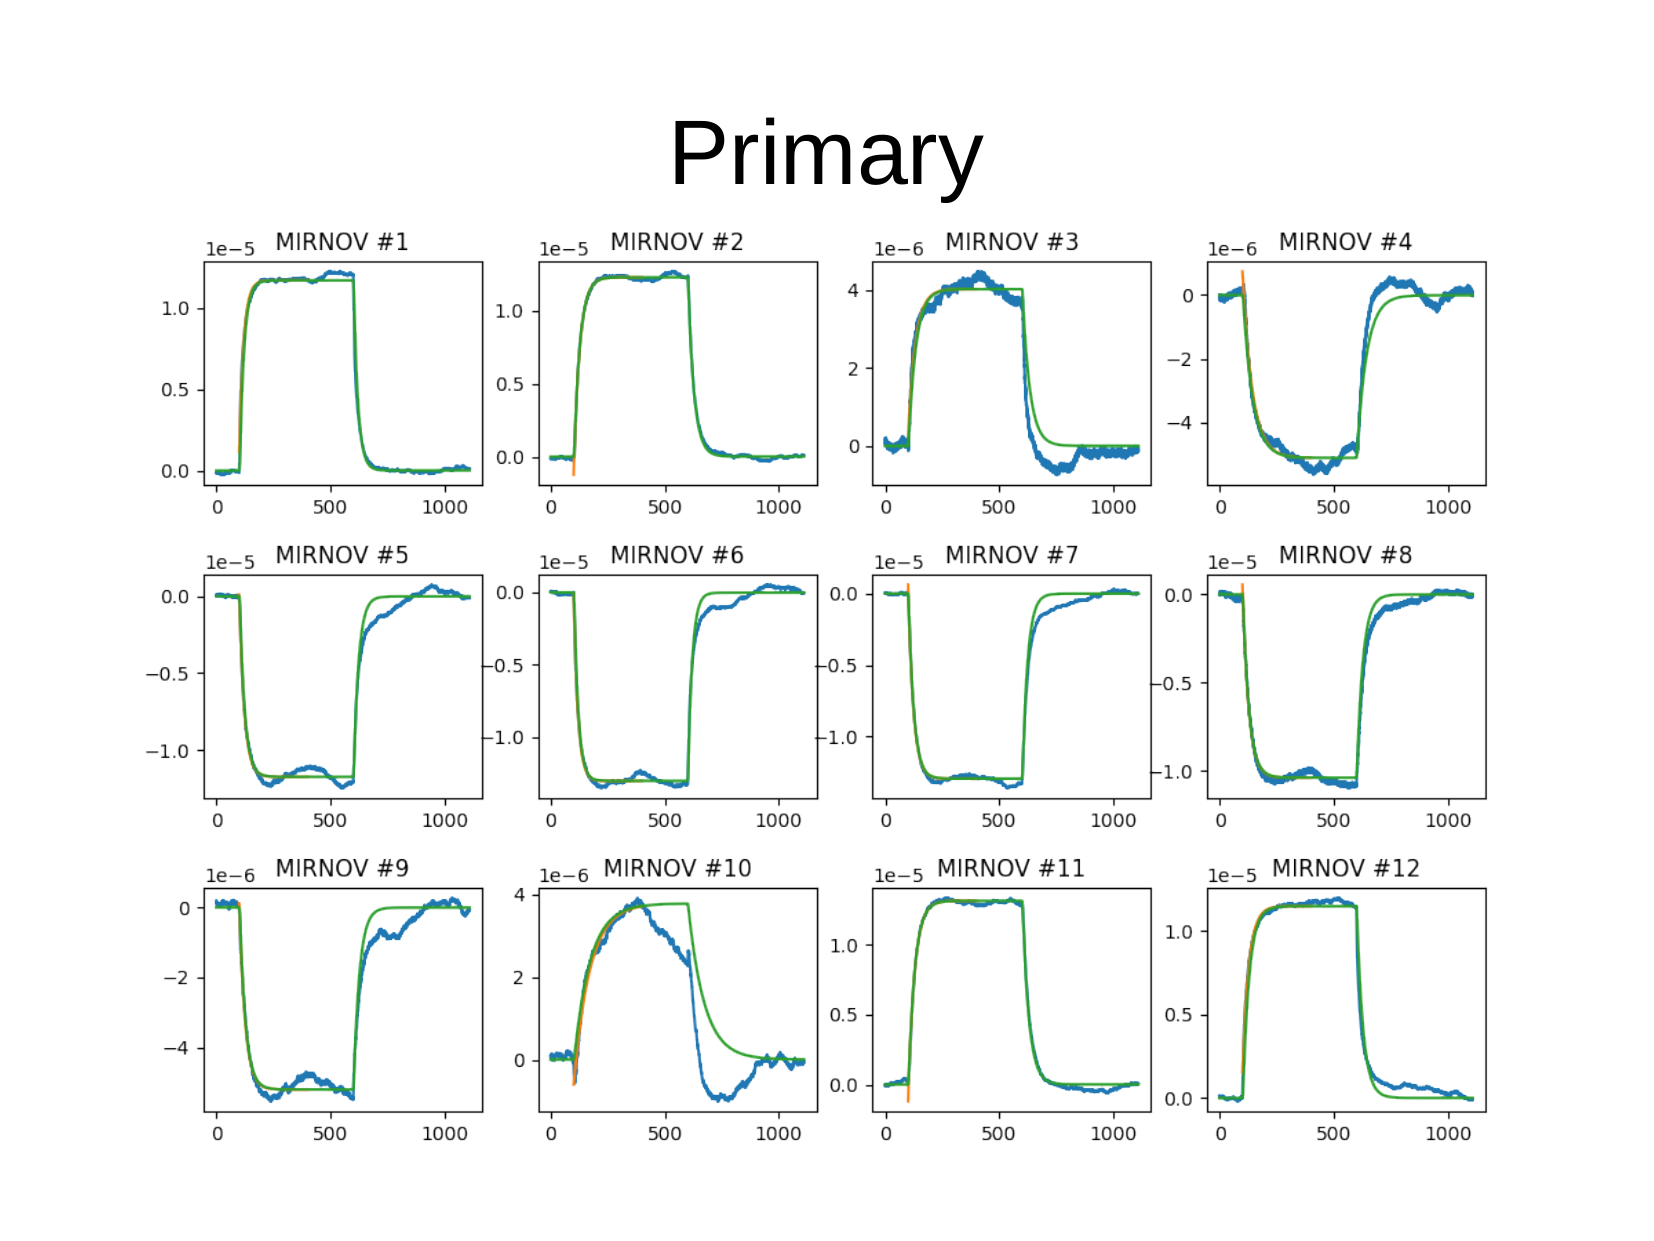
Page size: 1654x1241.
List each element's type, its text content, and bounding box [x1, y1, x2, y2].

title Primary [82, 49, 1571, 129]
picture [0, 129, 1651, 1233]
